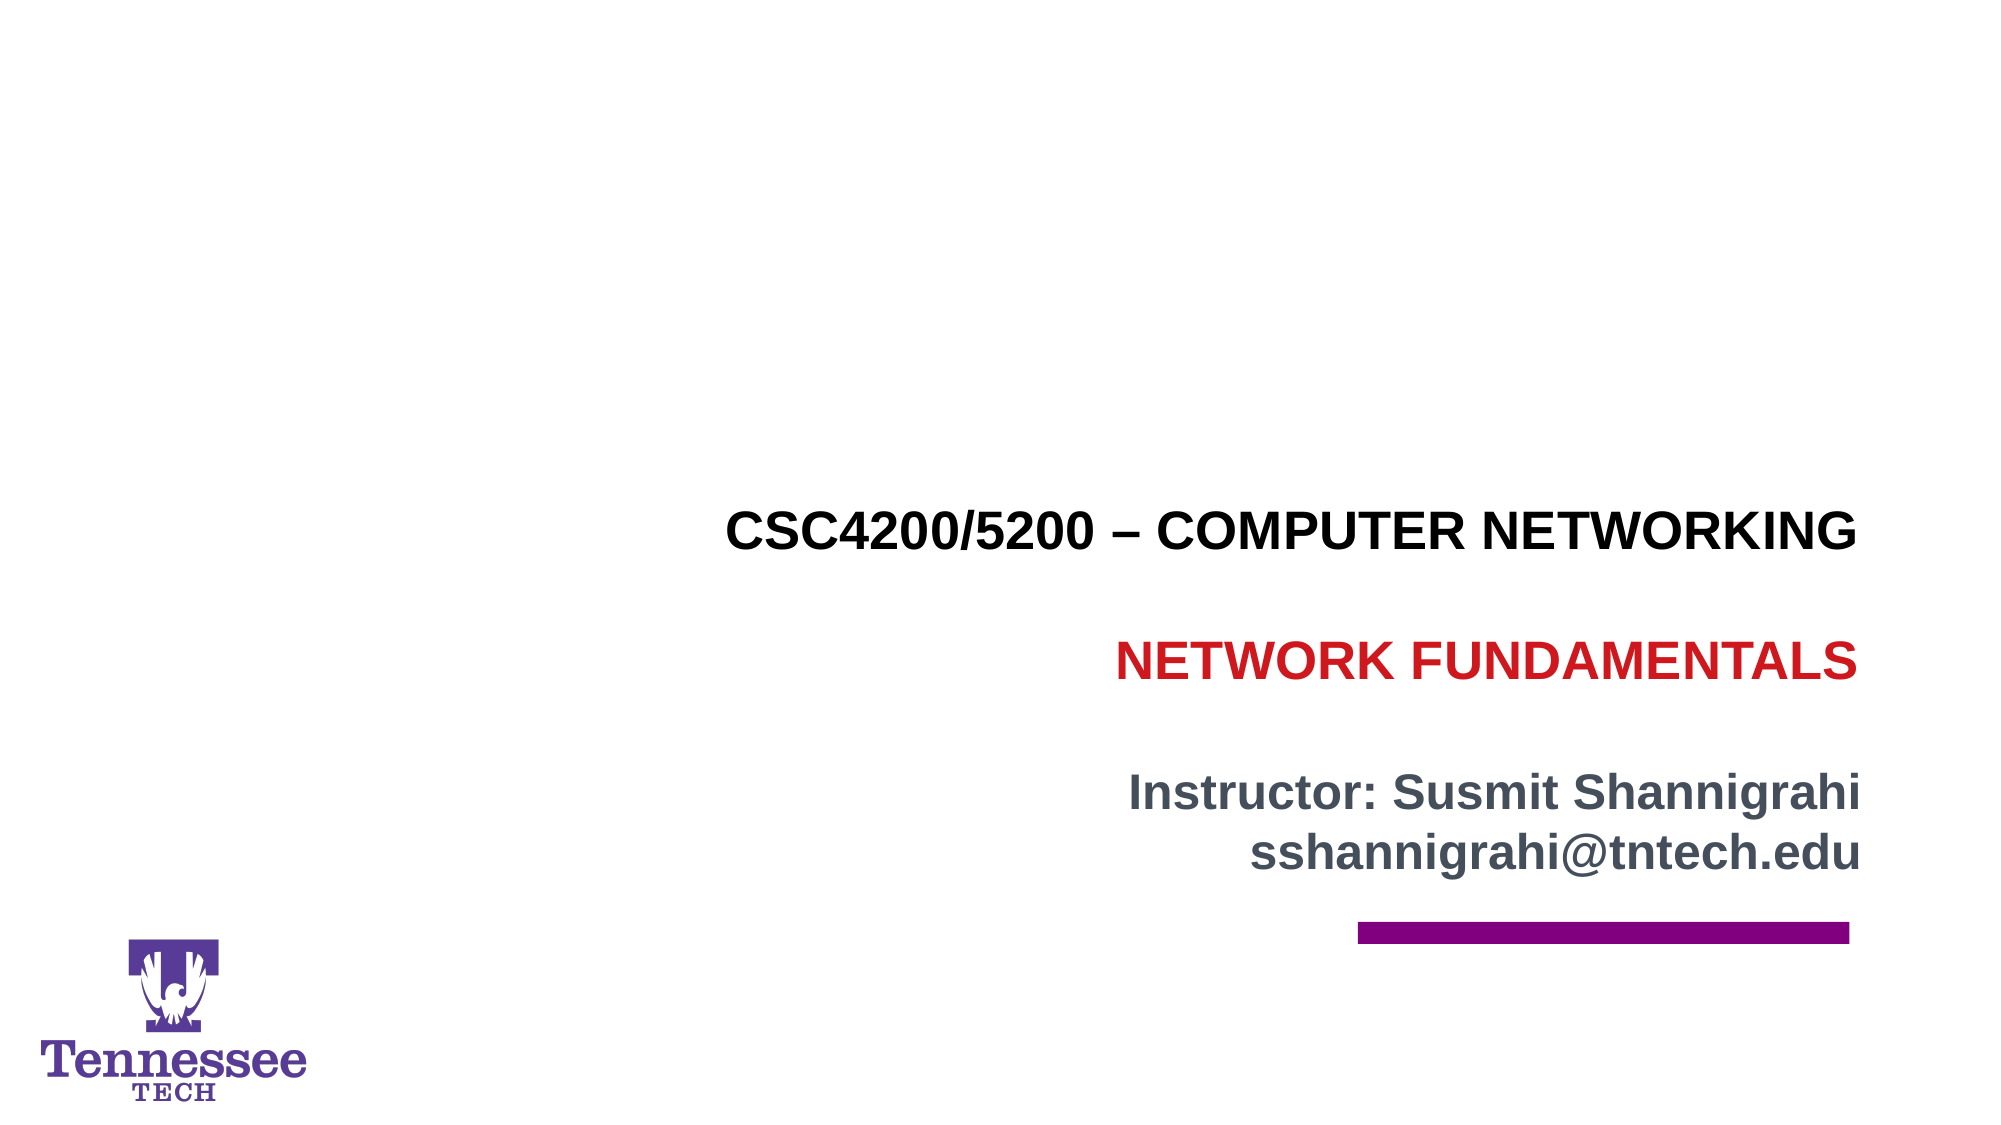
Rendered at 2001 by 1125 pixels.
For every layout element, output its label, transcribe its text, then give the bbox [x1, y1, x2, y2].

picture [16, 914, 331, 1122]
text_box Instructor: Susmit Shannigrahi sshannigrahi@tntech.edu [462, 886, 1877, 1075]
text_box CSC4200/5200 – Computer Networking Network FUNDAMENTALS [30, 404, 1875, 706]
